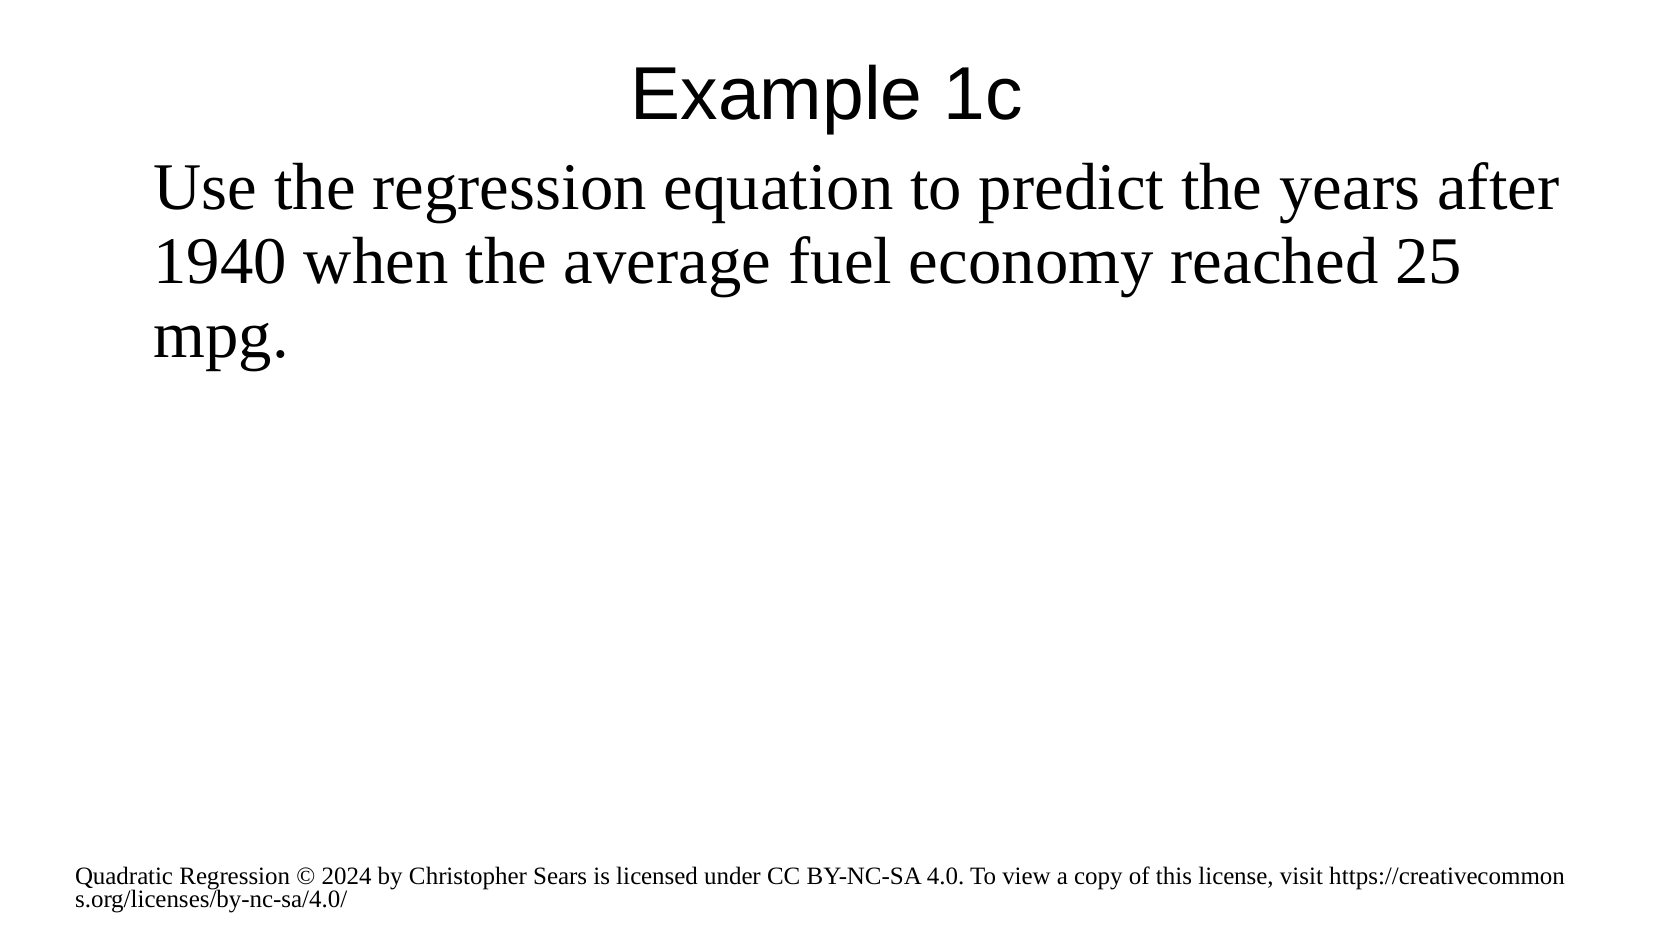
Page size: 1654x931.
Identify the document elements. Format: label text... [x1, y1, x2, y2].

title Example 1c [82, 37, 1571, 150]
list Use the regression equation to predict the years after 1940 when the average fuel economy reached 25 mpg. [82, 150, 1571, 826]
